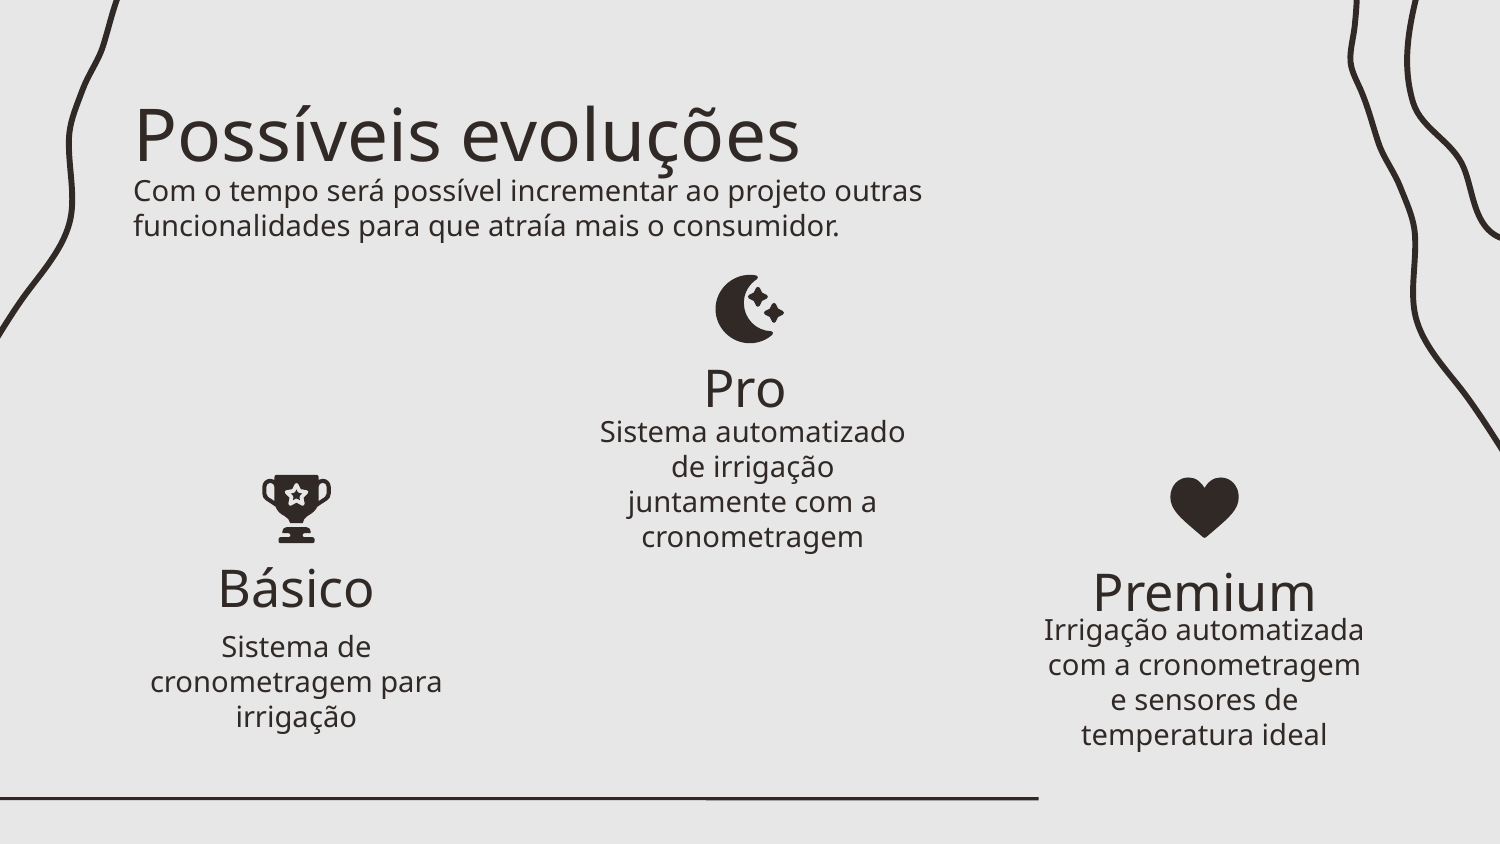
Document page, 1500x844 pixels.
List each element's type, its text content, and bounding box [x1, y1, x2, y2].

title Básico [118, 543, 475, 609]
subtitle Sistema automatizado de irrigação juntamente com a cronometragem [574, 411, 932, 555]
title Pro [566, 343, 924, 430]
title Premium [1026, 547, 1384, 609]
text_box [715, 274, 773, 344]
text_box [763, 302, 784, 323]
text_box [278, 527, 315, 544]
subtitle Irrigação automatizada com a cronometragem e sensores de temperatura ideal [1026, 609, 1384, 753]
text_box [1170, 477, 1239, 538]
text_box [262, 474, 331, 524]
text_box [747, 286, 768, 307]
subtitle Sistema de cronometragem para irrigação [118, 609, 475, 753]
text_box Com o tempo será possível incrementar ao projeto outras funcionalidades para que atraía mais o consumidor. [118, 182, 1074, 233]
title Possíveis evoluções [118, 85, 1382, 180]
